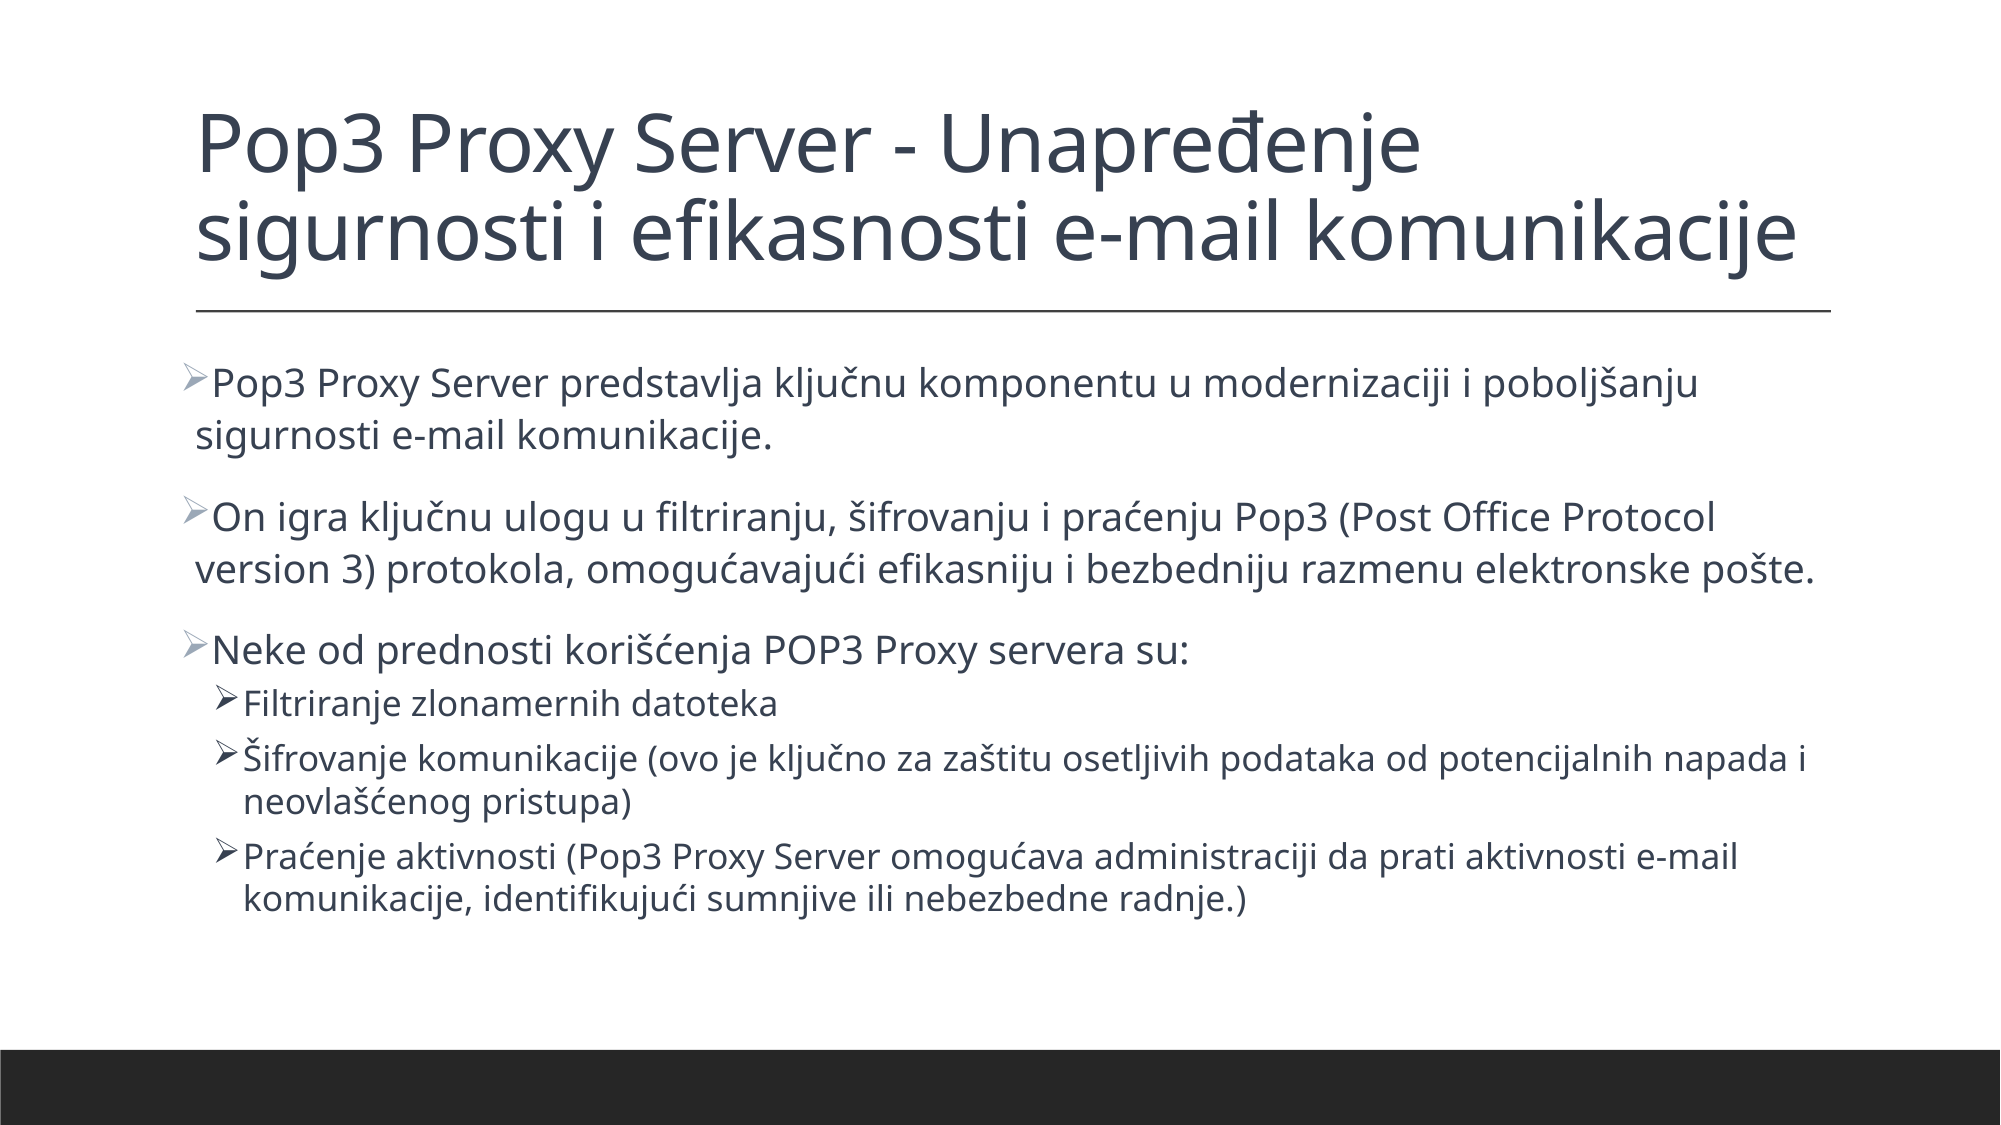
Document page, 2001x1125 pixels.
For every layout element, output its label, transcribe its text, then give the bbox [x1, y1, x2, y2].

title Pop3 Proxy Server - Unapređenje sigurnosti i efikasnosti e-mail komunikacije [180, 47, 1830, 285]
list Pop3 Proxy Server predstavlja ključnu komponentu u modernizaciji i poboljšanju sigurnosti e-mail komunikacije. On igra ključnu ulogu u filtriranju, šifrovanju i praćenju Pop3 (Post Office Protocol version 3) protokola, omogućavajući efikasniju i bezbedniju razmenu elektronske pošte. Neke od prednosti korišćenja POP3 Proxy servera su: Filtriranje zlonamernih datoteka Šifrovanje komunikacije (ovo je ključno za zaštitu osetljivih podataka od potencijalnih napada i neovlašćenog pristupa) Praćenje aktivnosti (Pop3 Proxy Server omogućava administraciji da prati aktivnosti e-mail komunikacije, identifikujući sumnjive ili nebezbedne radnje.) [180, 345, 1830, 963]
